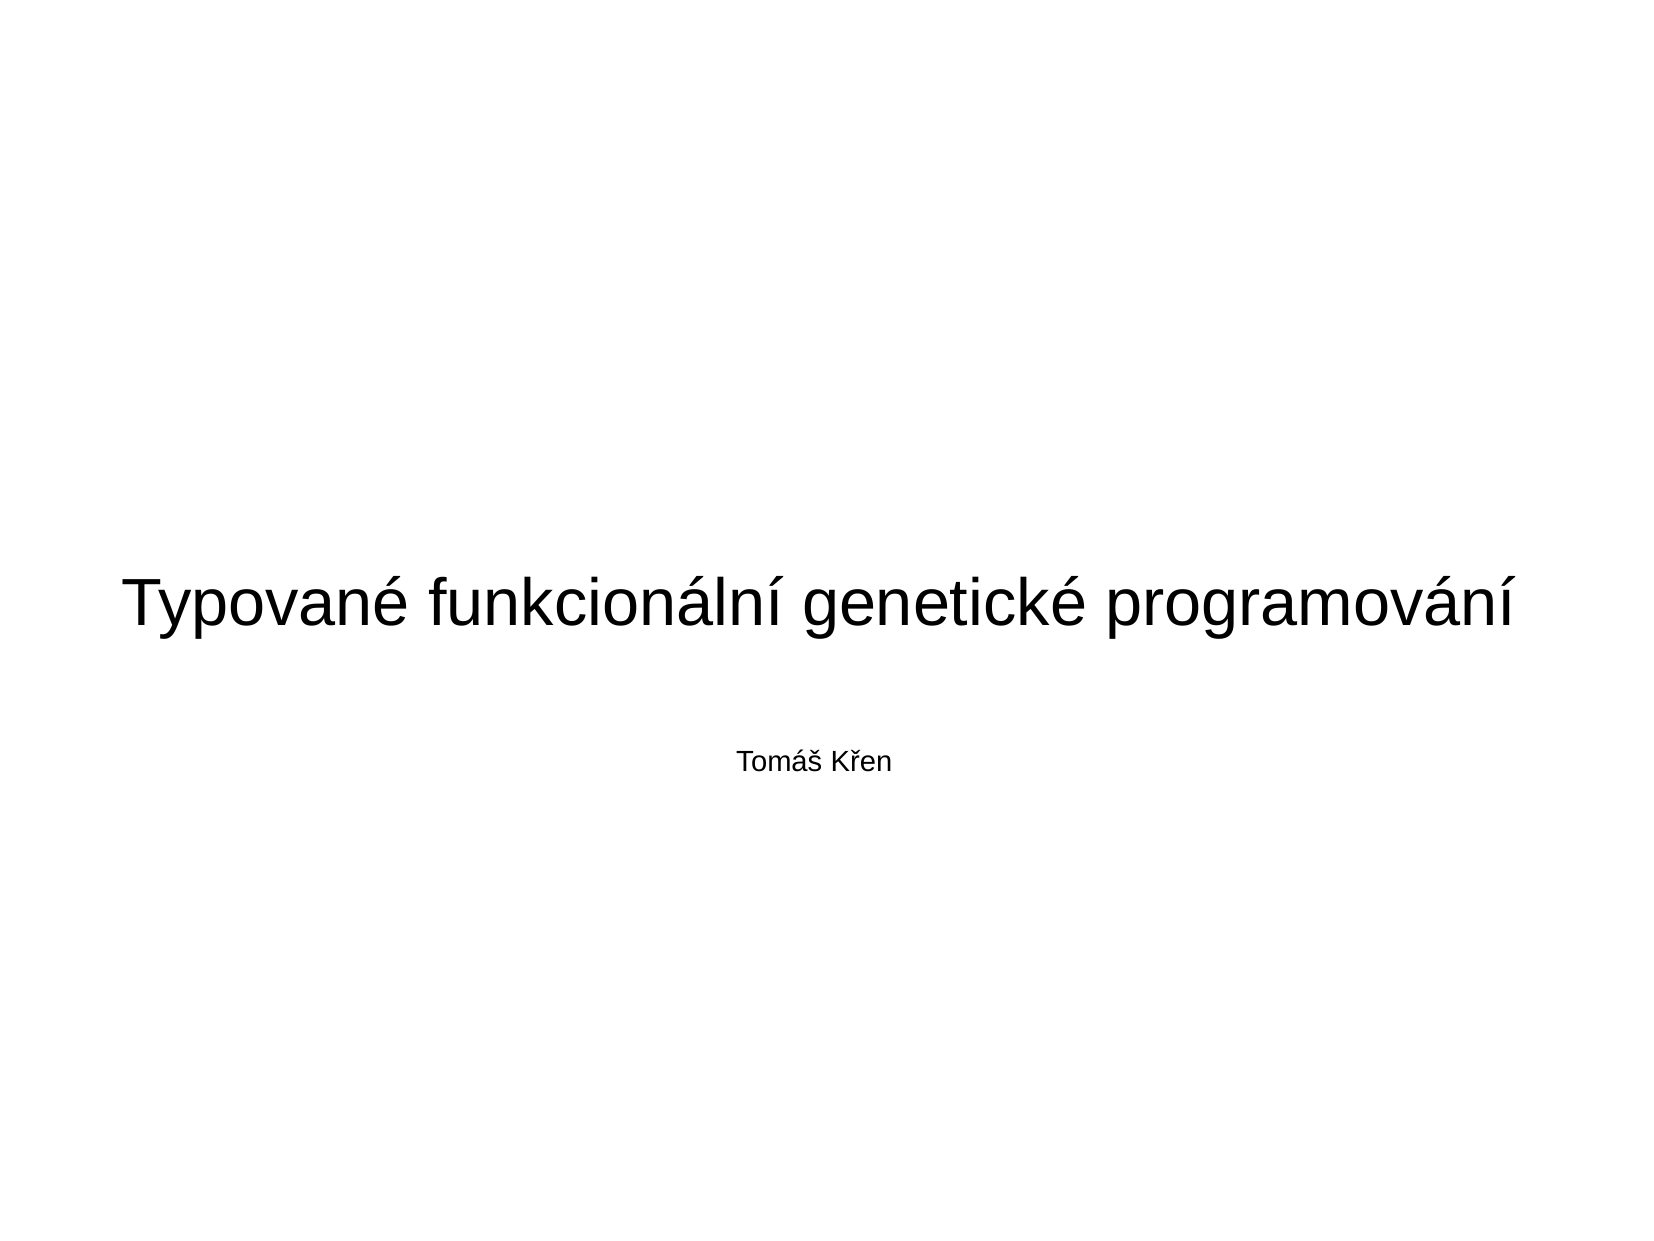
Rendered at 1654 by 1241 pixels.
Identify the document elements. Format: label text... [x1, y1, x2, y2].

subtitle Tomáš Křen [86, 683, 1542, 839]
title Typované funkcionální genetické programování [75, 543, 1564, 661]
